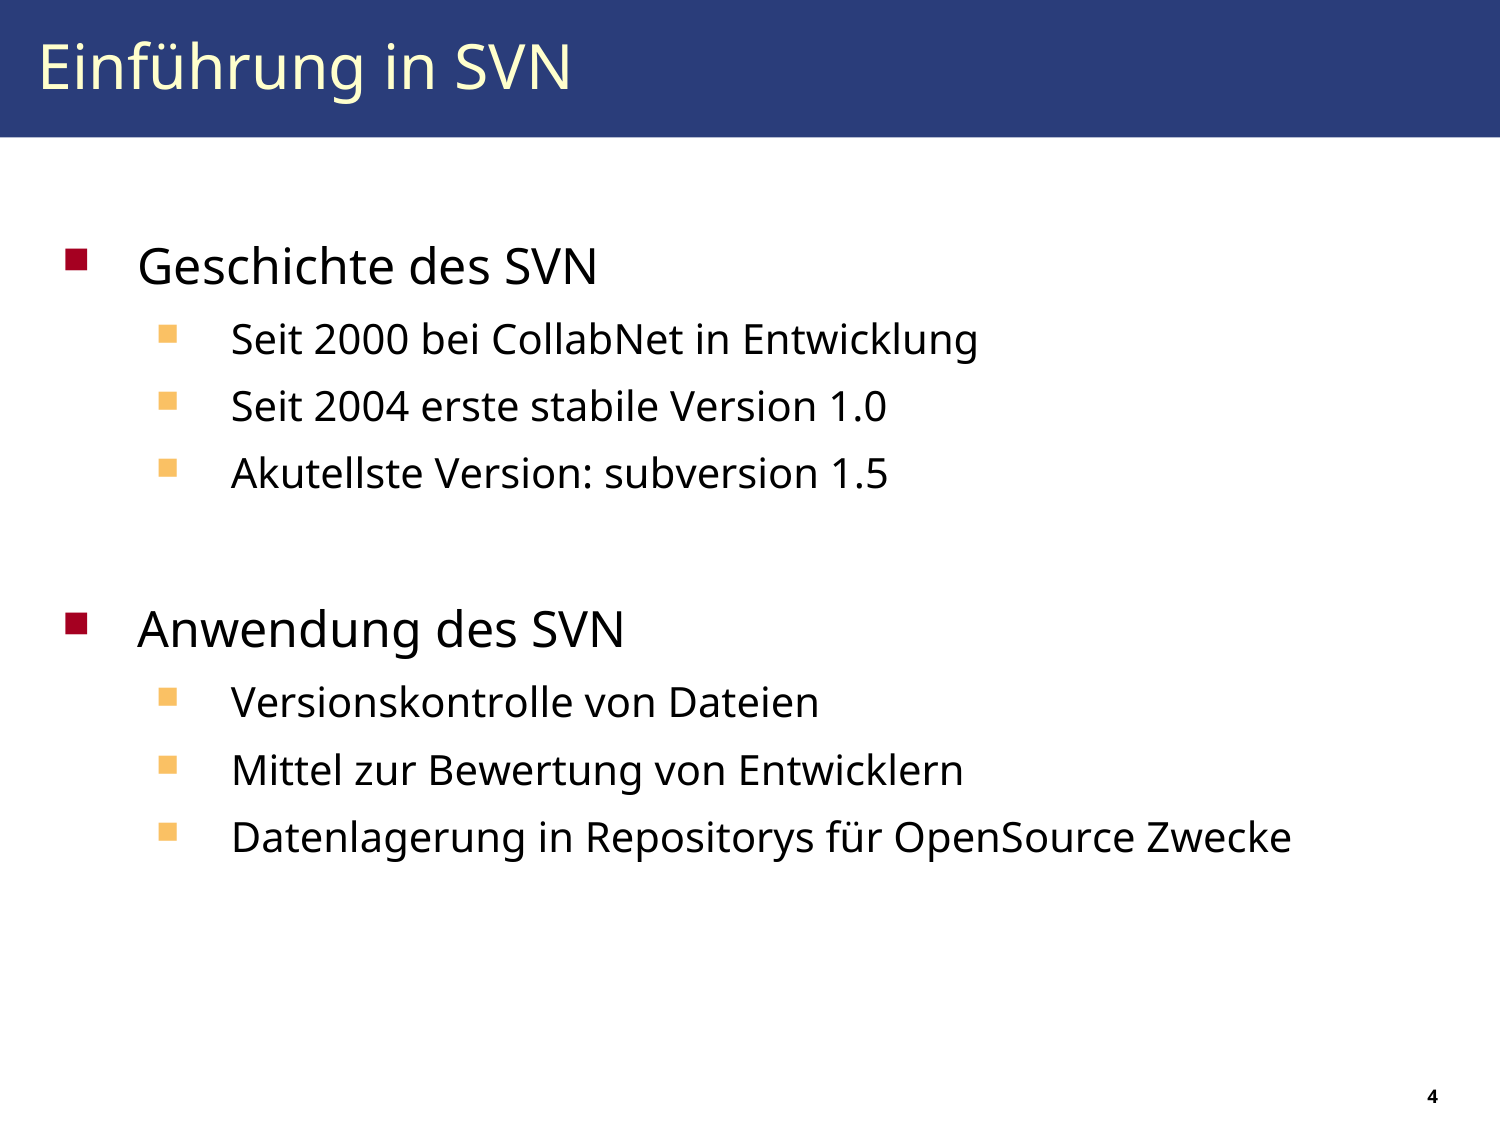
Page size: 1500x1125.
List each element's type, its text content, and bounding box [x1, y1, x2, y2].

list Geschichte des SVN Seit 2000 bei CollabNet in Entwicklung Seit 2004 erste stabile Version 1.0 Akutellste Version: subversion 1.5 Anwendung des SVN Versionskontrolle von Dateien Mittel zur Bewertung von Entwicklern Datenlagerung in Repositorys für OpenSource Zwecke [62, 149, 1450, 1073]
title Einführung in SVN [37, 22, 1476, 109]
